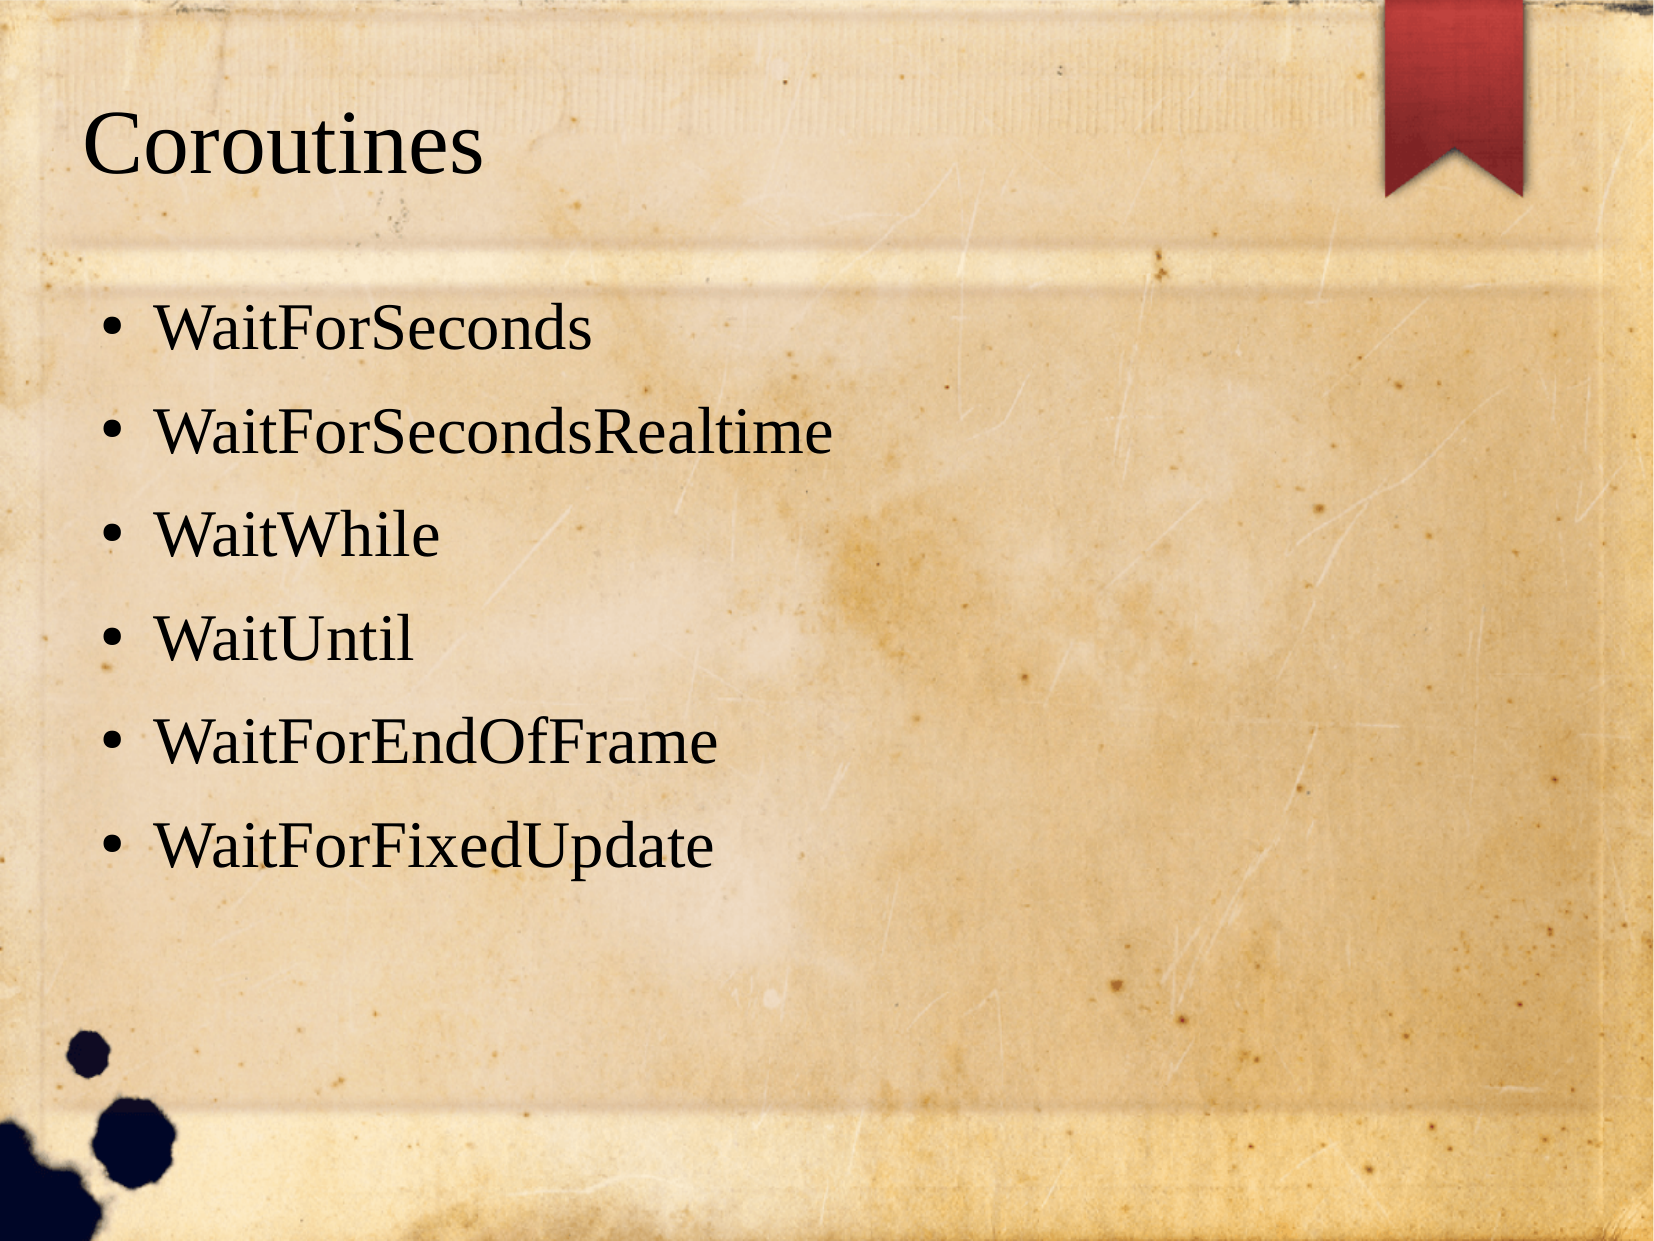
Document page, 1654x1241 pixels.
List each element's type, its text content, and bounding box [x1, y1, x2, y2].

title Coroutines [82, 49, 1347, 237]
list WaitForSeconds WaitForSecondsRealtime WaitWhile WaitUntil WaitForEndOfFrame WaitForFixedUpdate [82, 290, 1538, 1010]
picture [0, 0, 1654, 1241]
